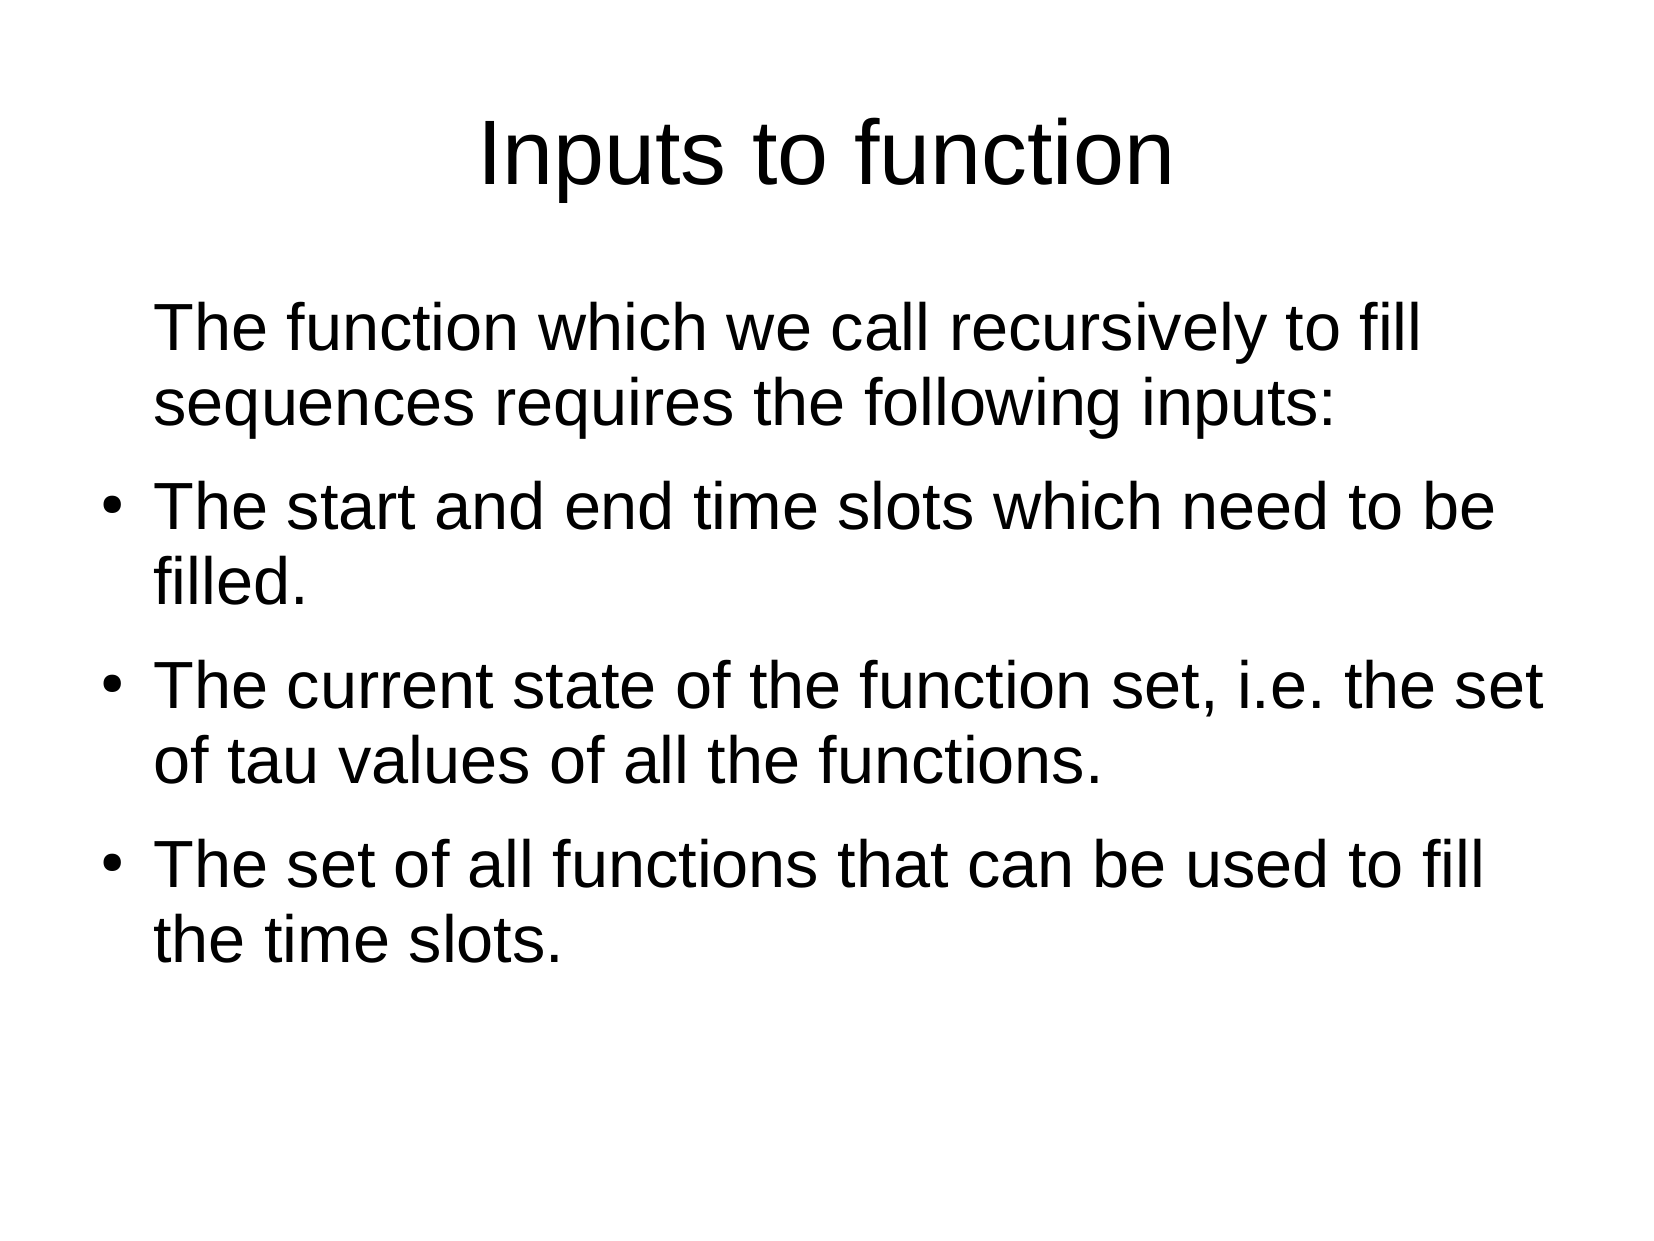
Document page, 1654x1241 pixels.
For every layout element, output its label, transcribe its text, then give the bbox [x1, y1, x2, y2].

list The function which we call recursively to fill sequences requires the following inputs: The start and end time slots which need to be filled. The current state of the function set, i.e. the set of tau values of all the functions. The set of all functions that can be used to fill the time slots. [82, 290, 1571, 1010]
title Inputs to function [82, 49, 1571, 257]
